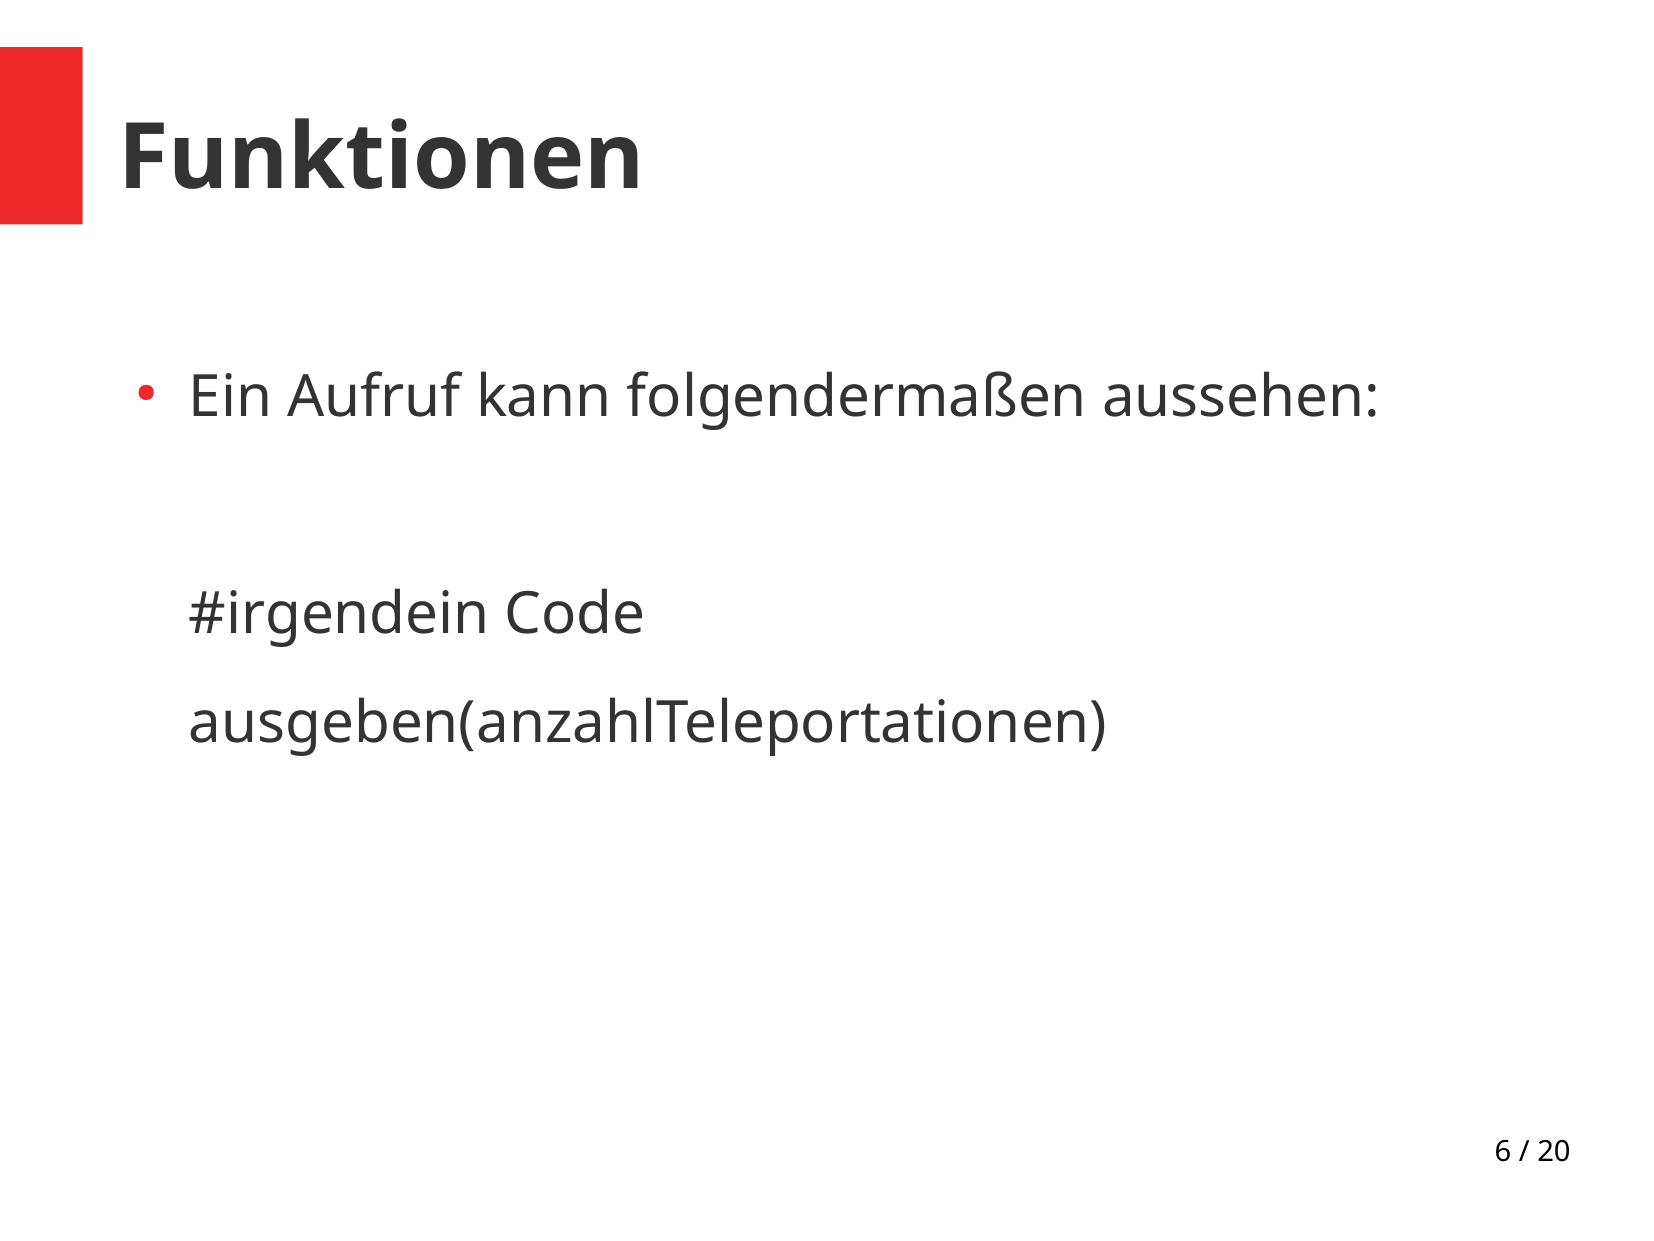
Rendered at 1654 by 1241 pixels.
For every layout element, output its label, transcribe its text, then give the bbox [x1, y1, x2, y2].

title Funktionen [118, 49, 1571, 257]
list Ein Aufruf kann folgendermaßen aussehen: #irgendein Code ausgeben(anzahlTeleportationen) [118, 354, 1536, 1074]
